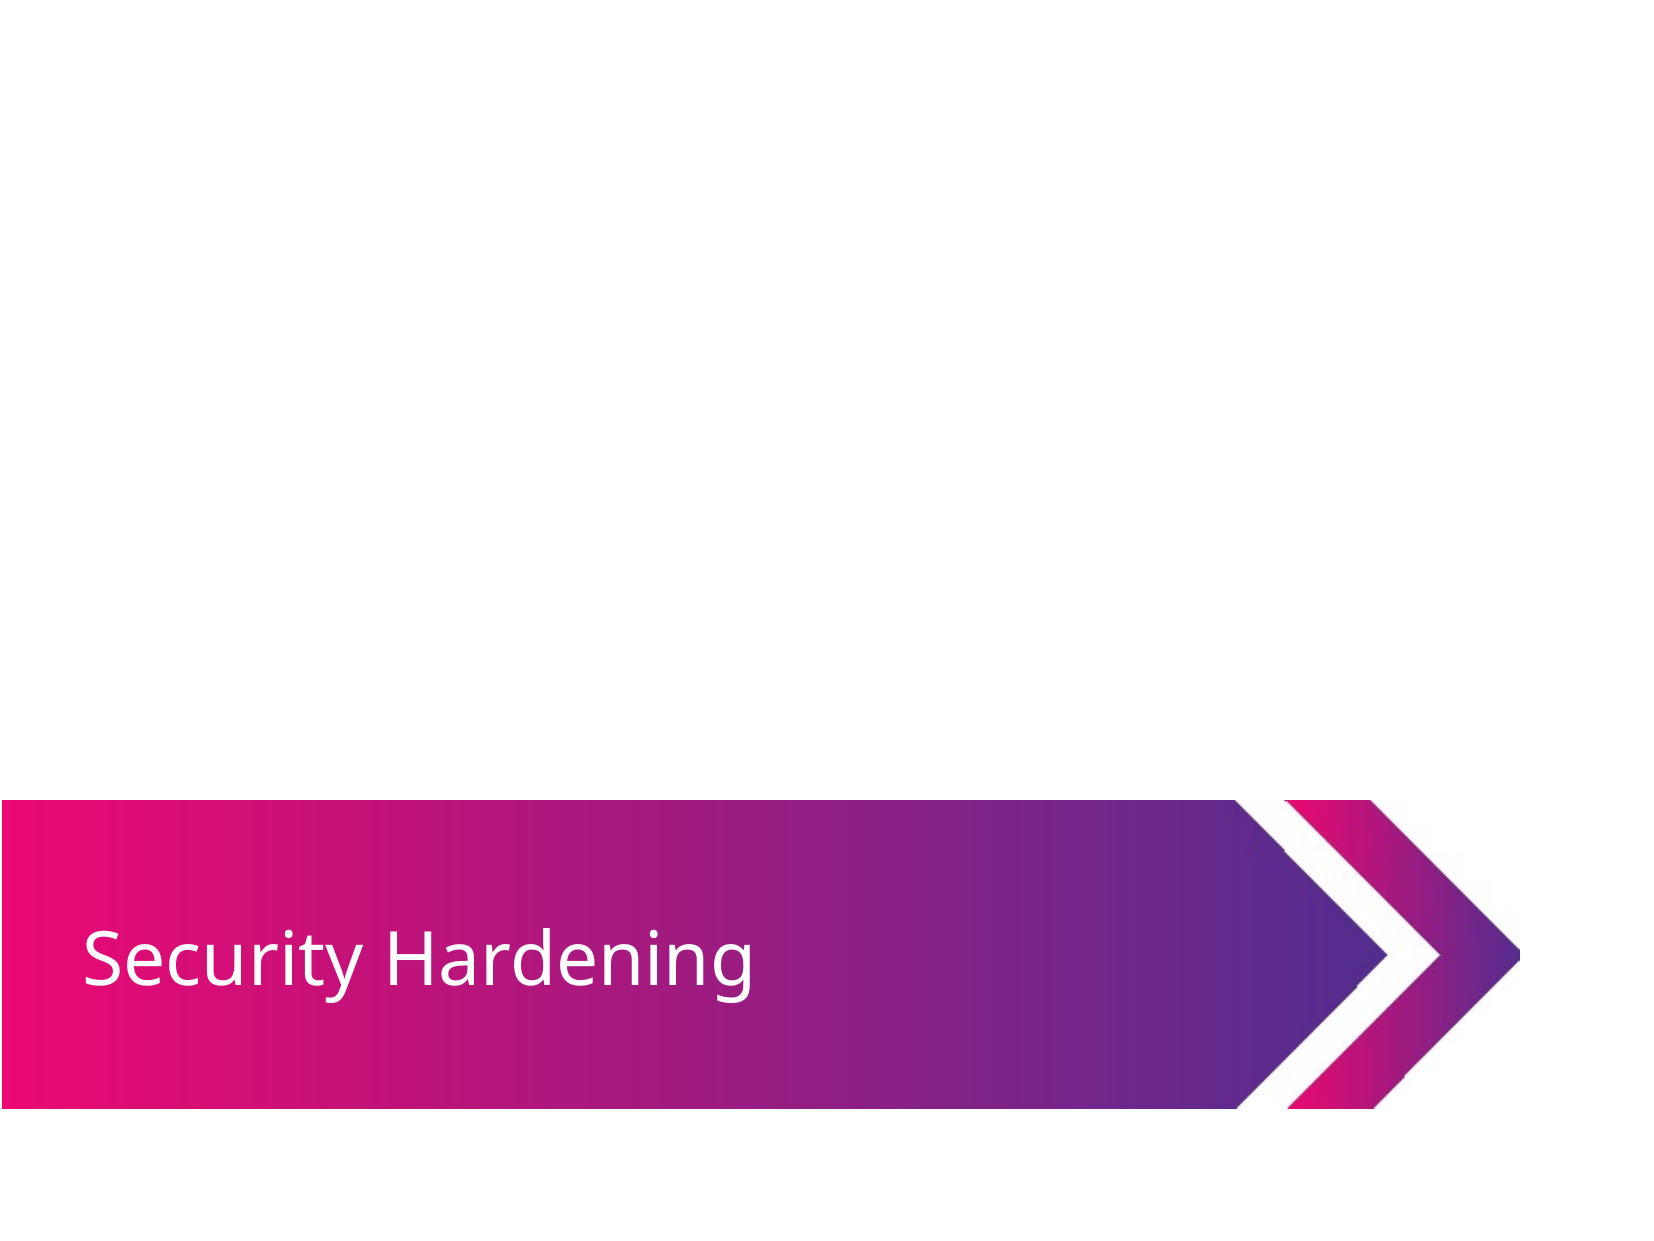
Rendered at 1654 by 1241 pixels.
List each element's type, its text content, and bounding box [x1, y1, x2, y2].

picture [2, 800, 1520, 1109]
title Security Hardening [82, 852, 1396, 1060]
